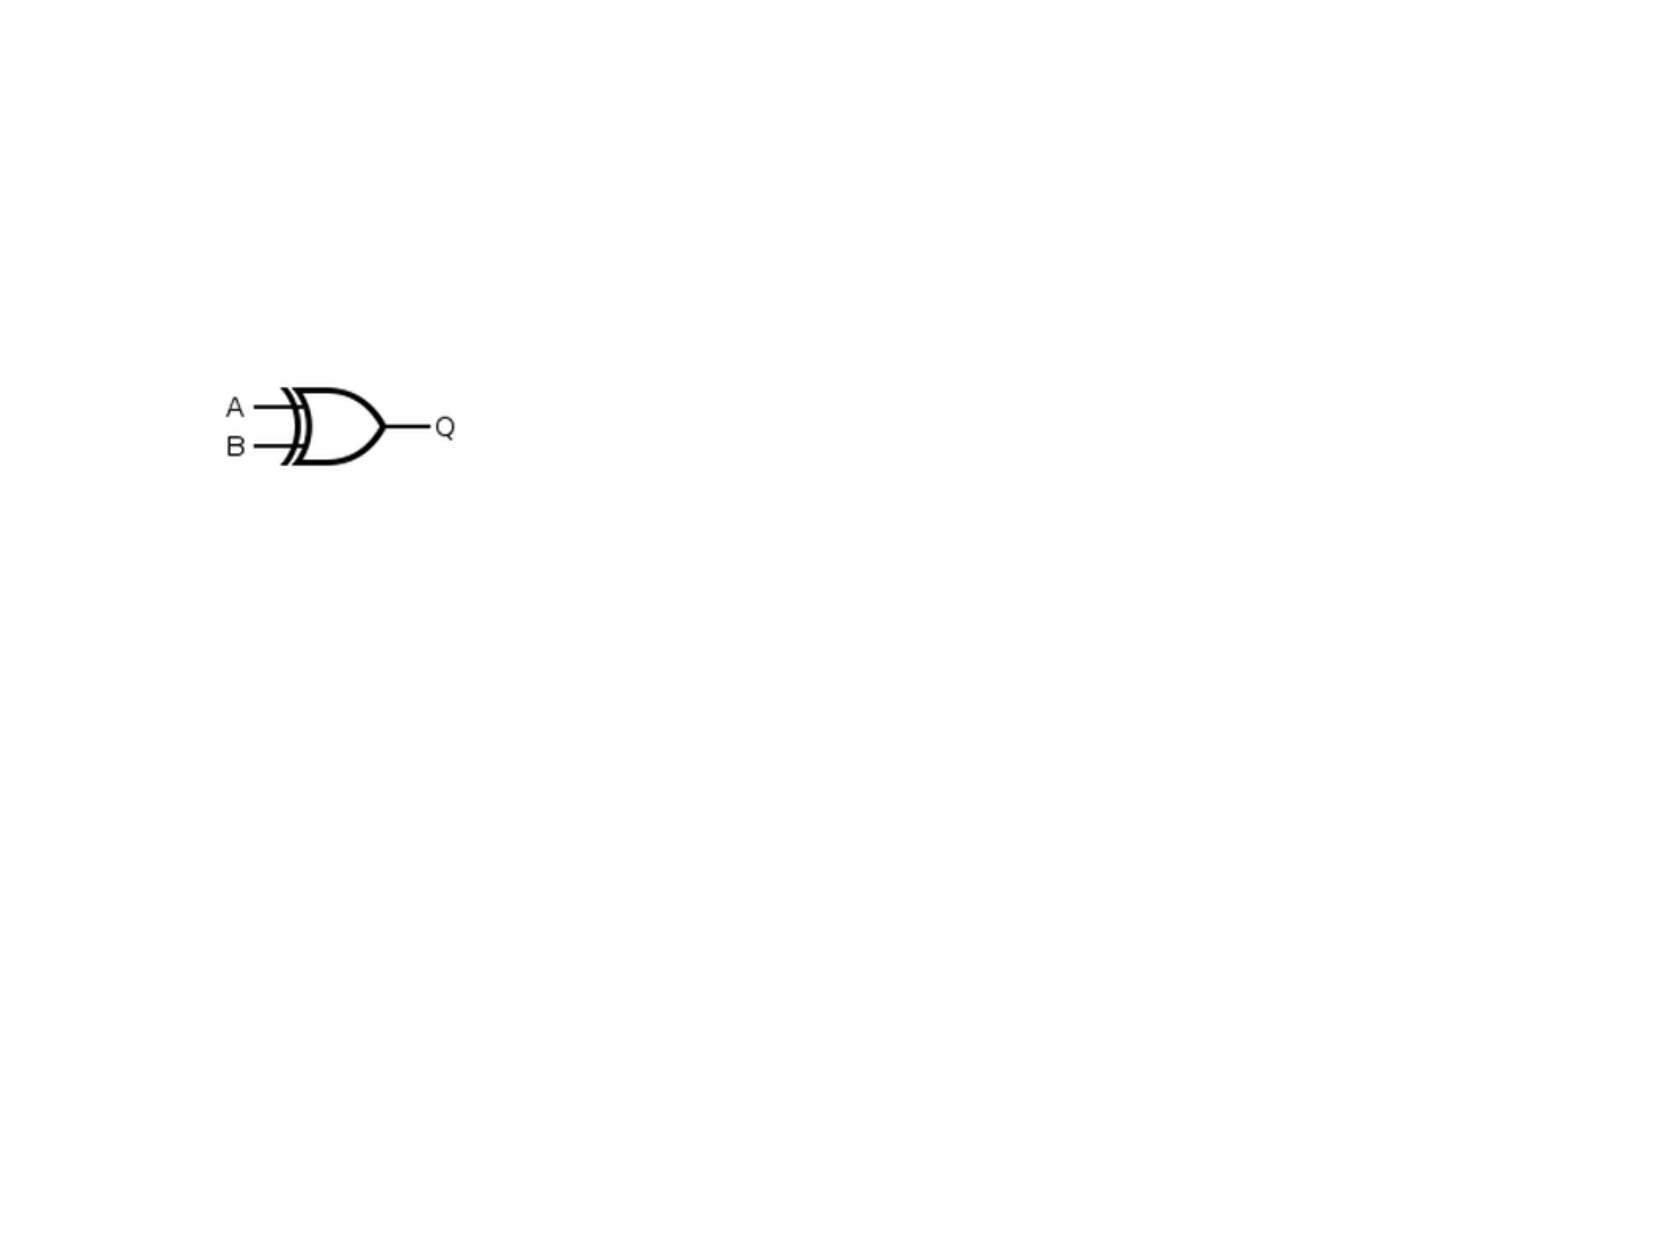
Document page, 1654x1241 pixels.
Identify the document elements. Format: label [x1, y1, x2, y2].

picture [212, 367, 457, 485]
